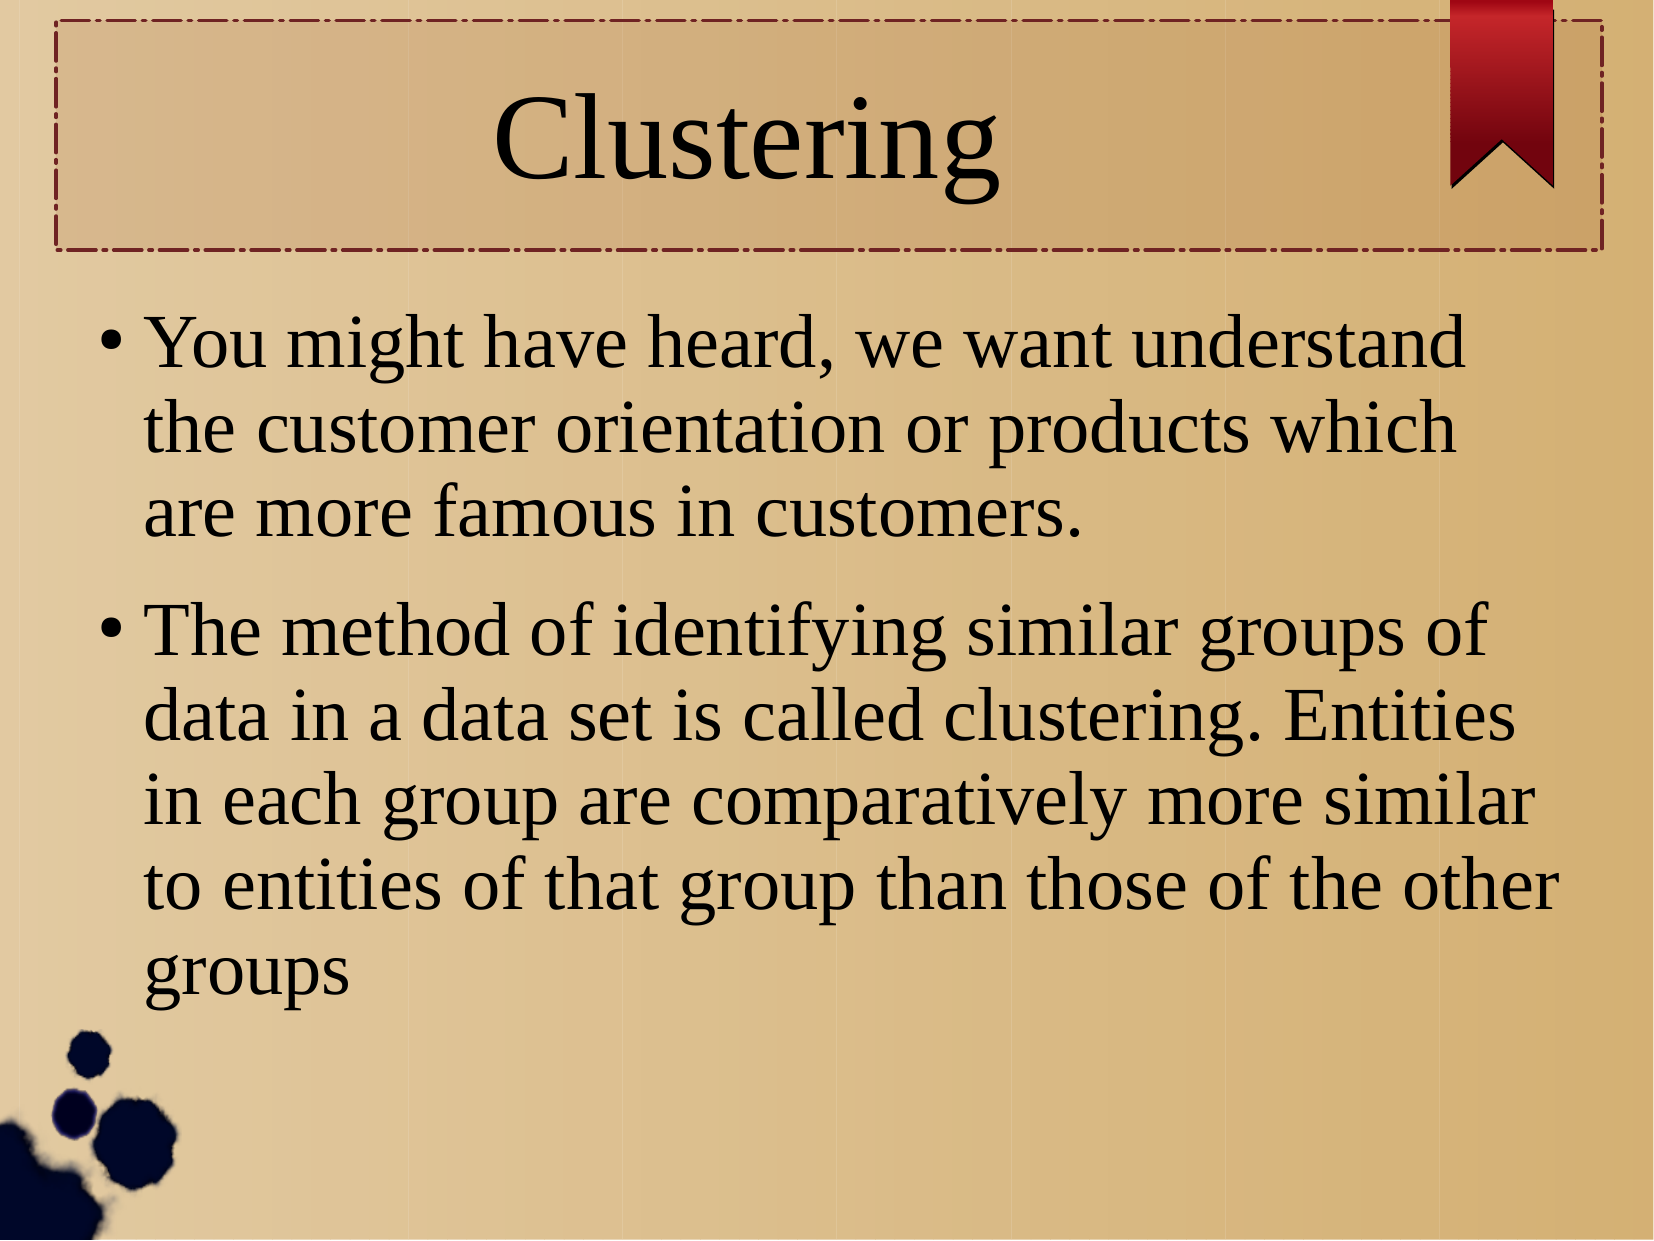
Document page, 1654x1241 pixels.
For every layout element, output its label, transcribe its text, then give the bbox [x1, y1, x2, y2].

list You might have heard, we want understand the customer orientation or products which are more famous in customers. The method of identifying similar groups of data in a data set is called clustering. Entities in each group are comparatively more similar to entities of that group than those of the other groups [82, 299, 1571, 1019]
title Clustering [82, 47, 1412, 229]
